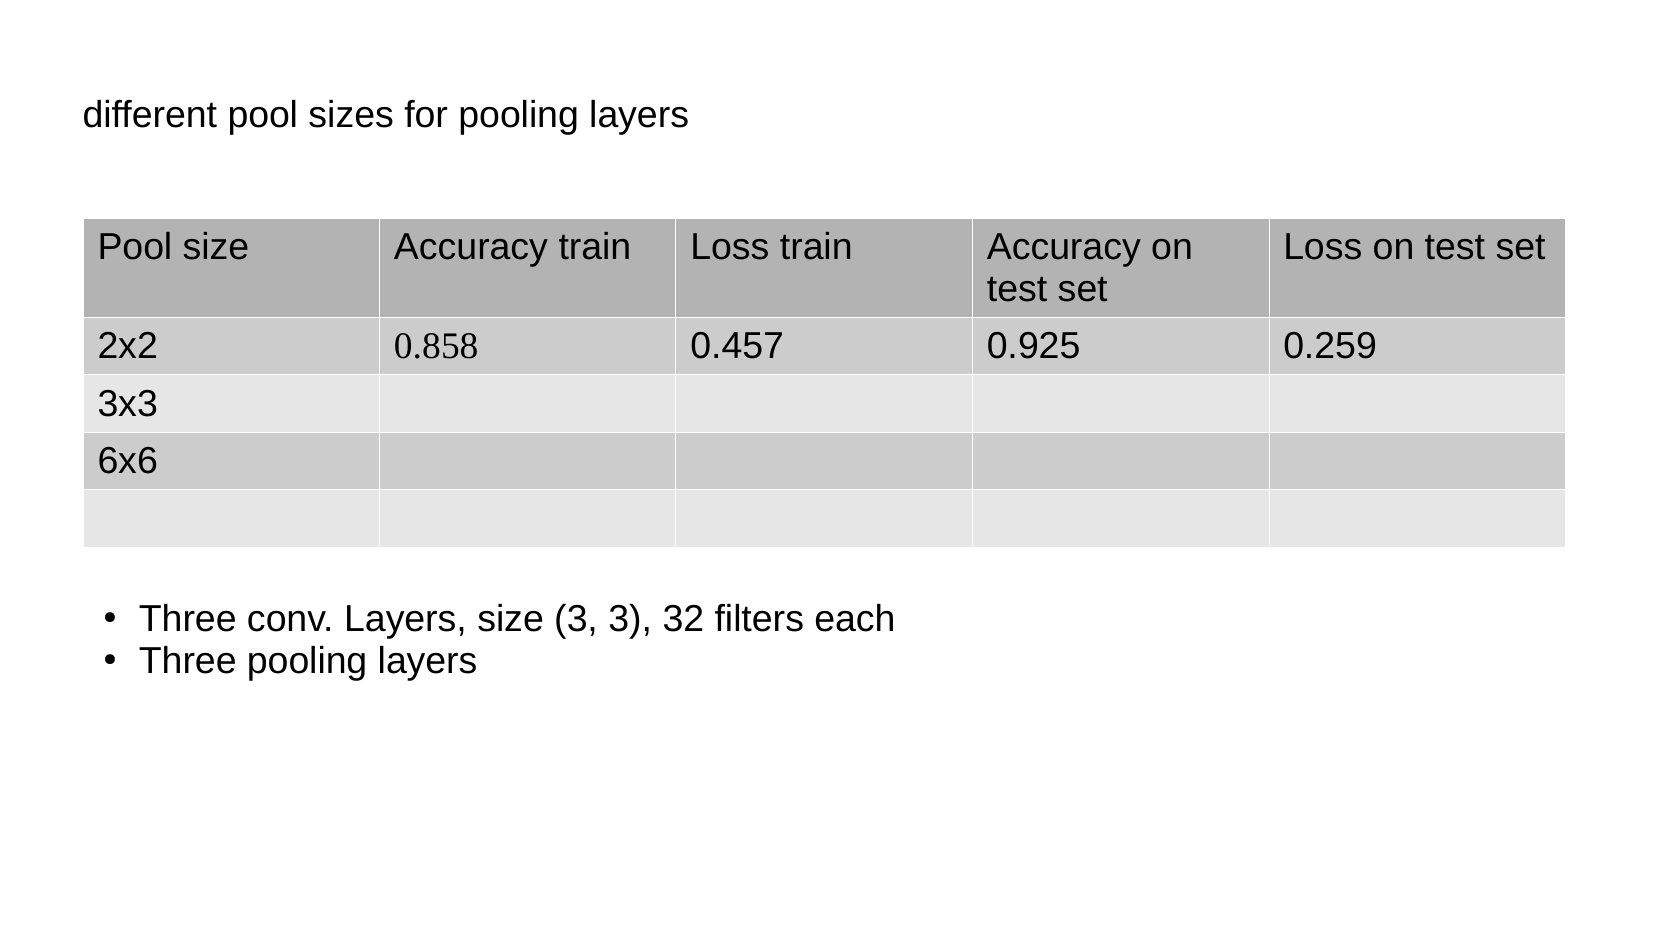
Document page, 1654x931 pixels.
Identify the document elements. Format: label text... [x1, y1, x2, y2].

table_cell [1270, 490, 1565, 547]
table_cell [676, 375, 972, 432]
table_cell [380, 490, 675, 547]
table_cell [676, 490, 972, 547]
text_box Three conv. Layers, size (3, 3), 32 filters each Three pooling layers [88, 590, 911, 690]
table_cell 0.457 [676, 318, 972, 374]
table_cell [973, 433, 1269, 489]
table_cell [1270, 433, 1565, 489]
table_cell [973, 490, 1269, 547]
table_cell 0.858 [380, 318, 675, 374]
table_cell [380, 433, 675, 489]
table_cell 2x2 [84, 318, 379, 374]
table_header Accuracy on test set [973, 219, 1269, 317]
table_cell 6x6 [84, 433, 379, 489]
table_cell 0.925 [973, 318, 1269, 374]
table_cell [380, 375, 675, 432]
table_cell 0.259 [1270, 318, 1565, 374]
table_cell [973, 375, 1269, 432]
table_header Loss on test set [1270, 219, 1565, 317]
table_cell 3x3 [84, 375, 379, 432]
table_cell [676, 433, 972, 489]
table_header Loss train [676, 219, 972, 317]
table_header Accuracy train [380, 219, 675, 317]
table_cell [84, 490, 379, 547]
table_cell [1270, 375, 1565, 432]
table_header Pool size [84, 219, 379, 317]
title different pool sizes for pooling layers [82, 37, 1571, 193]
